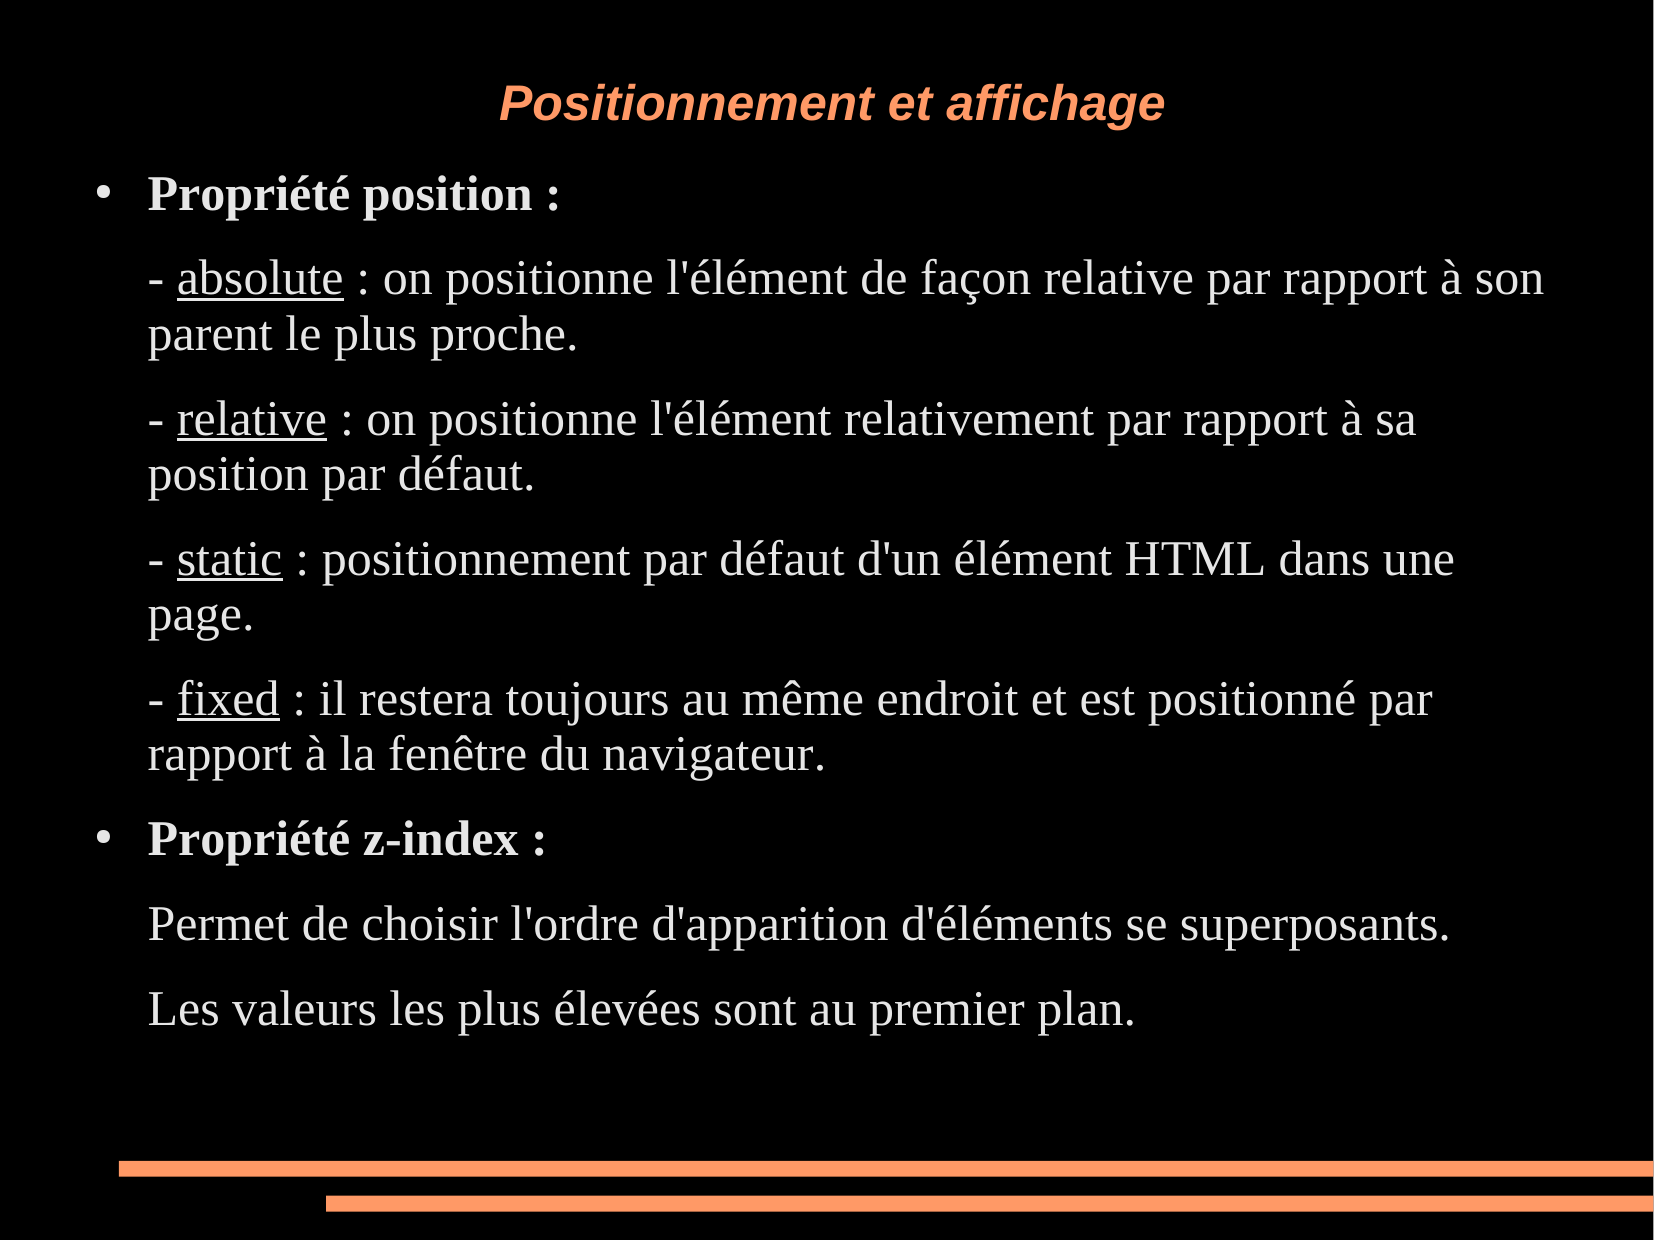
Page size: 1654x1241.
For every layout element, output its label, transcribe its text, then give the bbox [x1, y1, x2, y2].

title Positionnement et affichage [88, 0, 1577, 208]
list Propriété position : - absolute : on positionne l'élément de façon relative par rapport à son parent le plus proche. - relative : on positionne l'élément relativement par rapport à sa position par défaut. - static : positionnement par défaut d'un élément HTML dans une page. - fixed : il restera toujours au même endroit et est positionné par rapport à la fenêtre du navigateur. Propriété z-index : Permet de choisir l'ordre d'apparition d'éléments se superposants. Les valeurs les plus élevées sont au premier plan. [76, 165, 1565, 1211]
